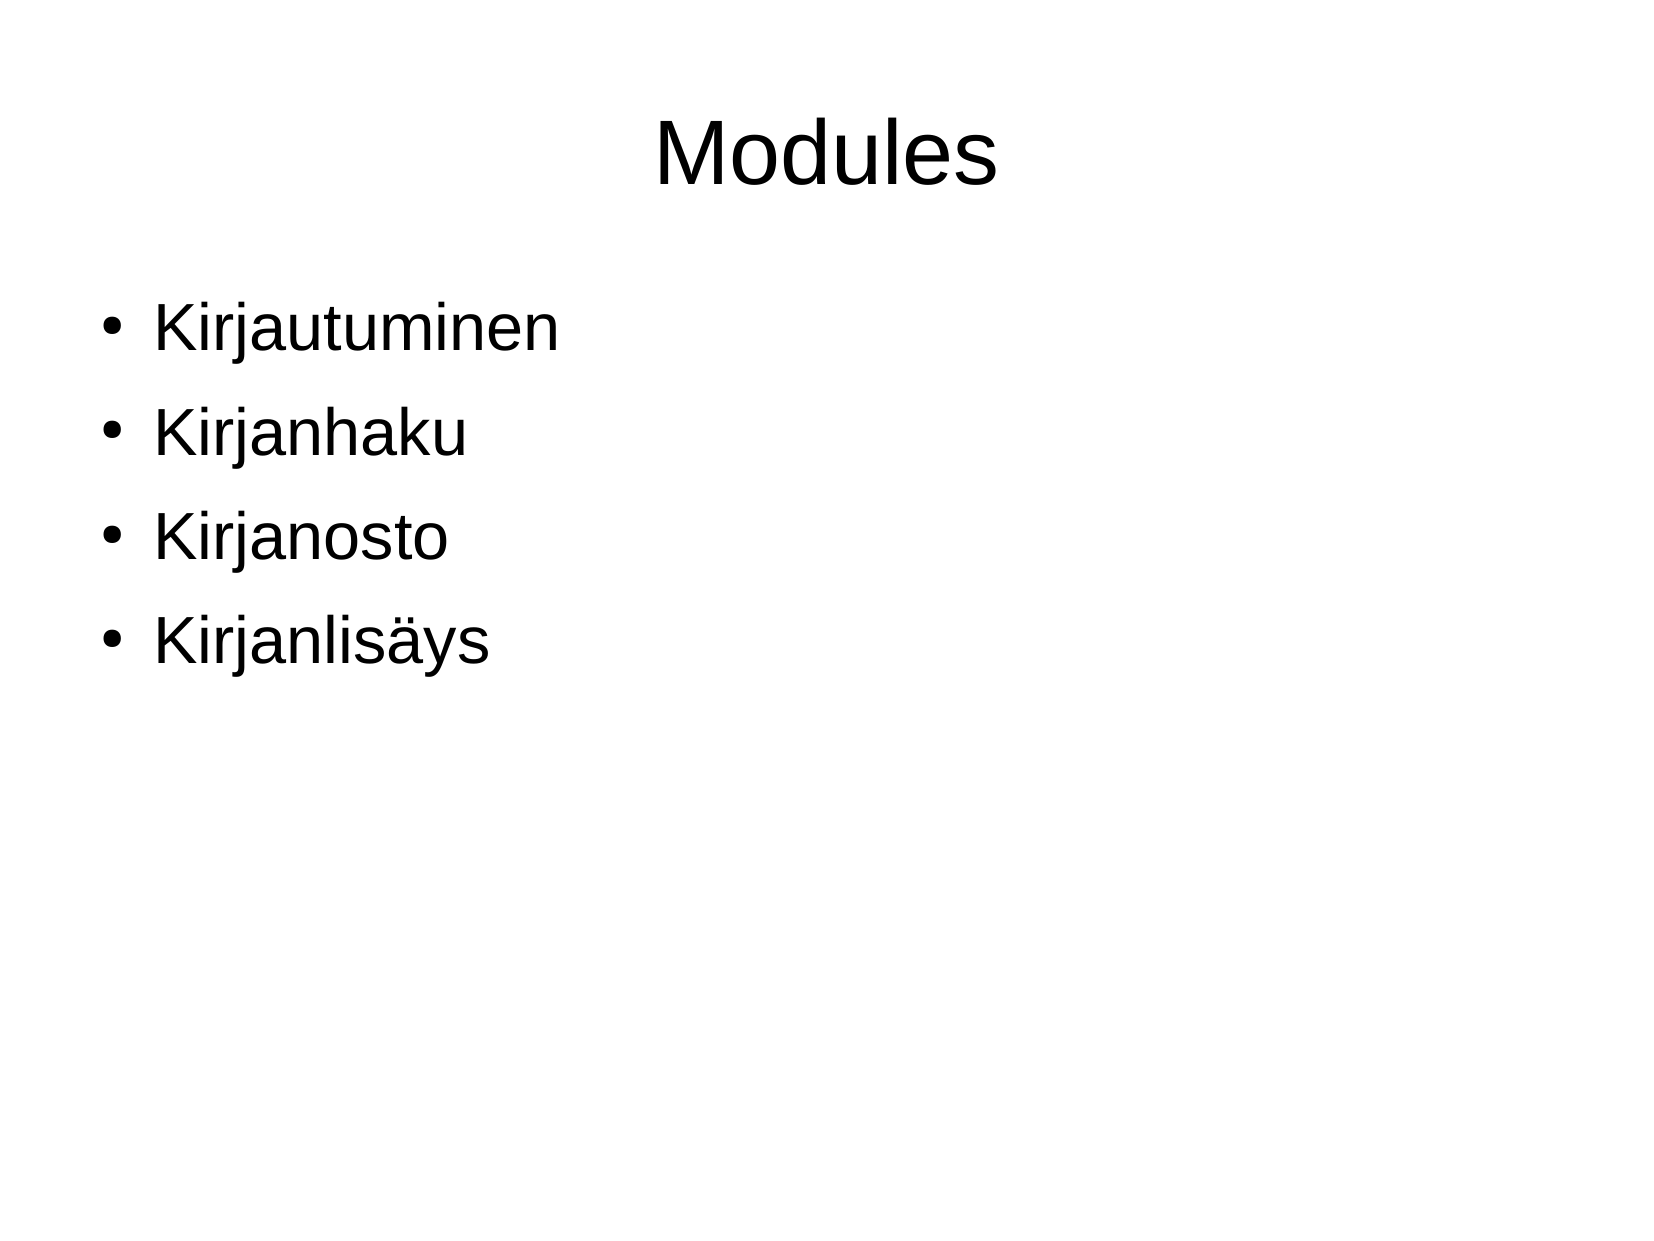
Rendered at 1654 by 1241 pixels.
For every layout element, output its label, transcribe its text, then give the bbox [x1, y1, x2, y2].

list Kirjautuminen Kirjanhaku Kirjanosto Kirjanlisäys [82, 290, 1571, 1010]
title Modules [82, 49, 1571, 257]
